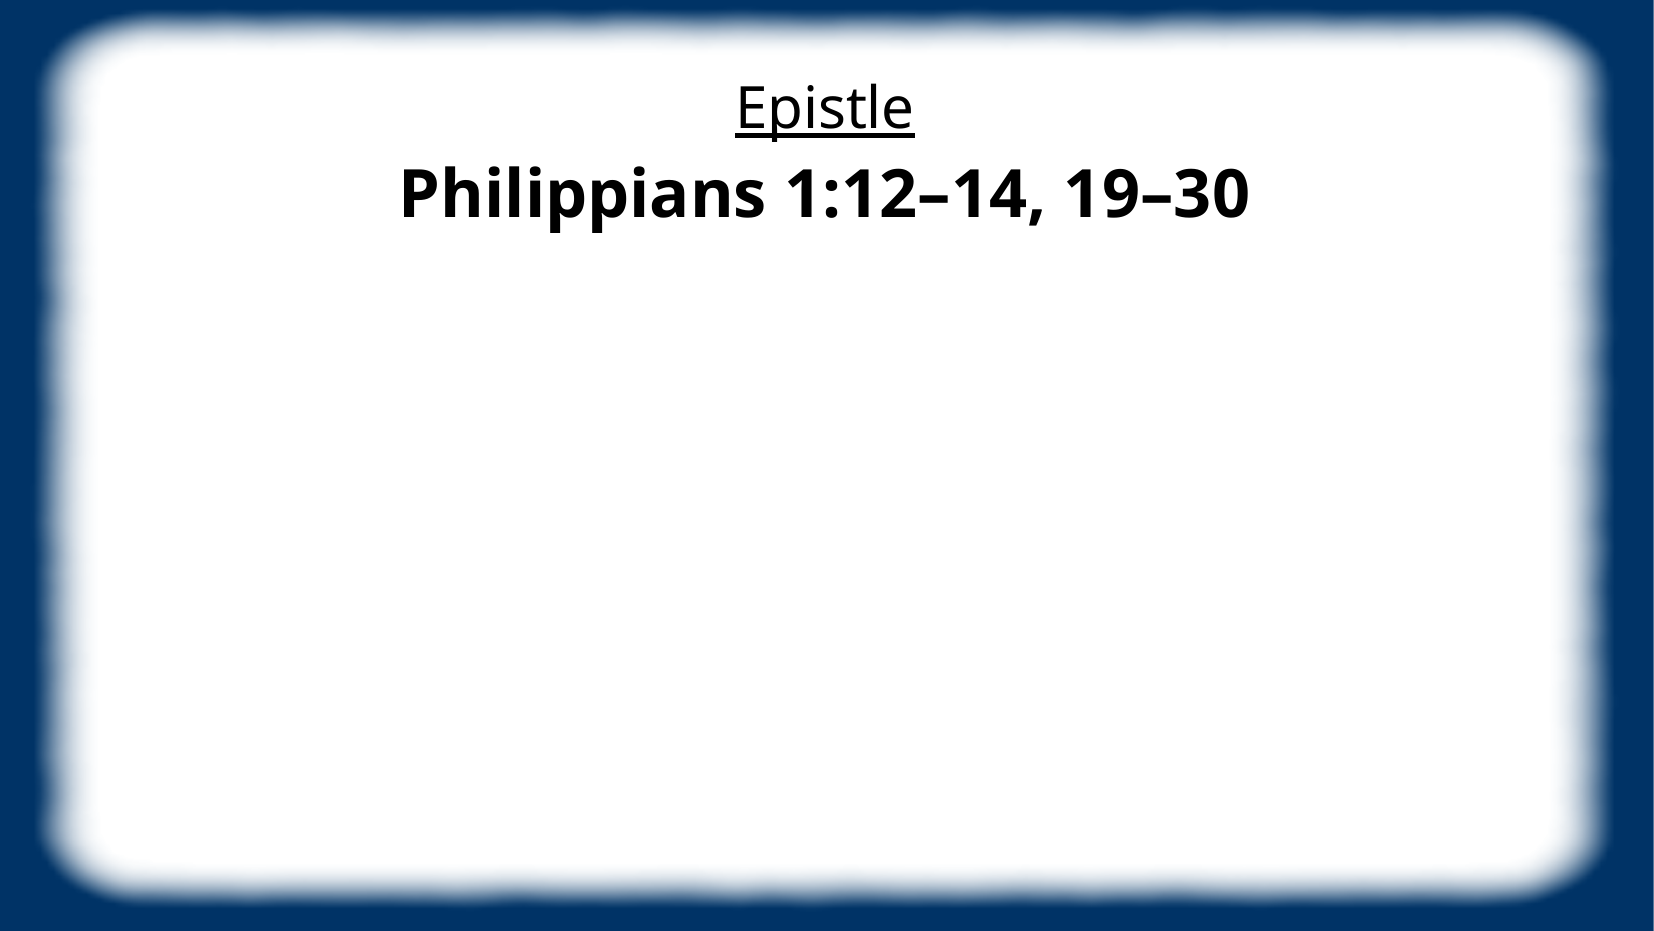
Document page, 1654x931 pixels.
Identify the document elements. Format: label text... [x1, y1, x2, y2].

picture [0, 0, 1654, 931]
text_box Epistle Philippians 1:12–14, 19–30 [105, 59, 1546, 241]
